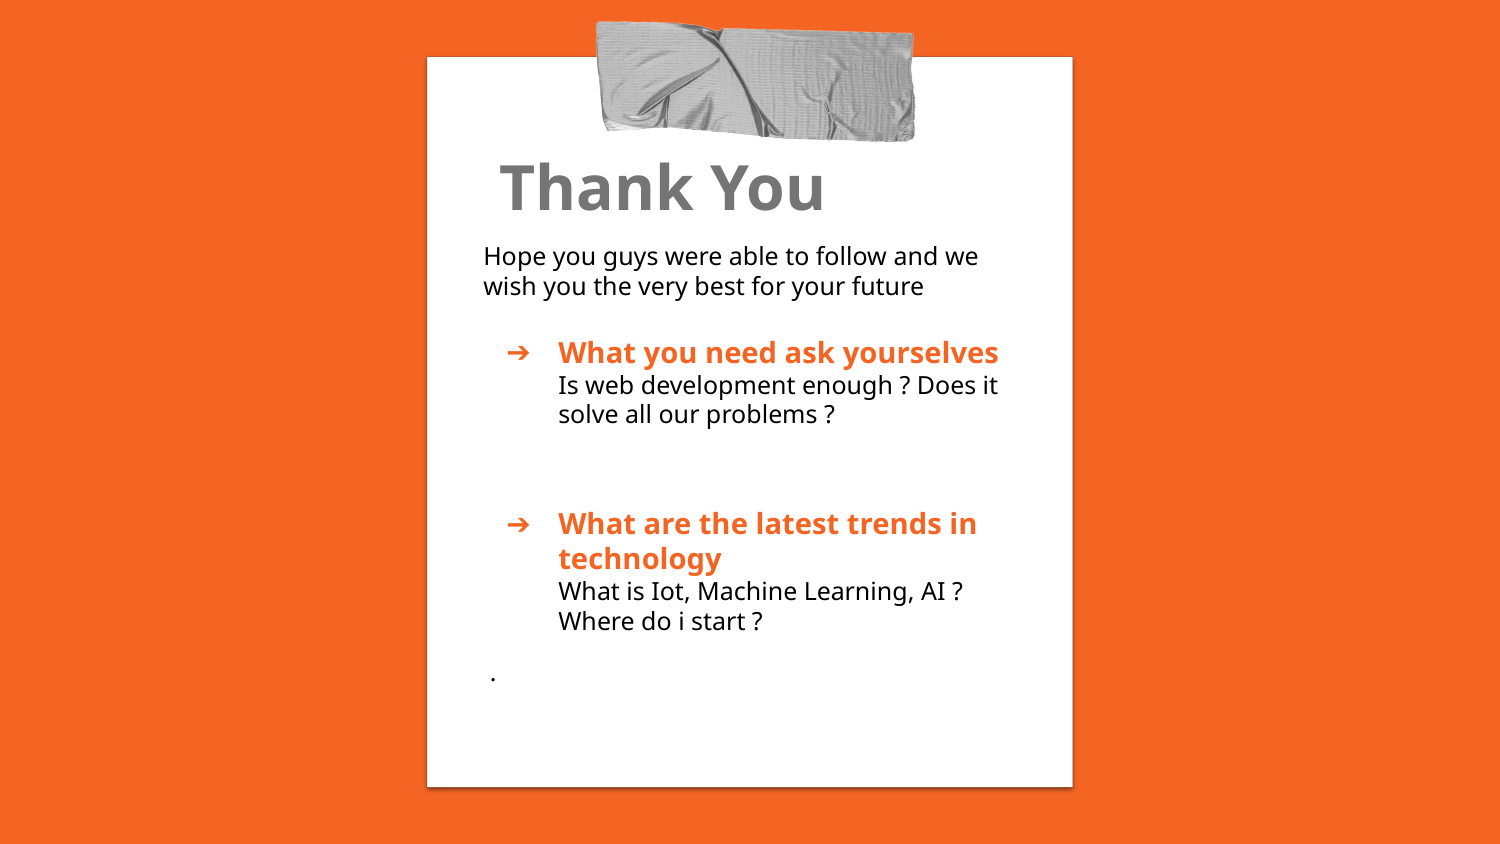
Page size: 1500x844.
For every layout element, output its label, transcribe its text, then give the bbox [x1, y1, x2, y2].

text_box Thank You [468, 112, 1032, 225]
picture [401, 16, 1099, 817]
list Hope you guys were able to follow and we wish you the very best for your future What you need ask yourselves Is web development enough ? Does it solve all our problems ? What are the latest trends in technology What is Iot, Machine Learning, AI ? Where do i start ? . [468, 225, 1032, 772]
